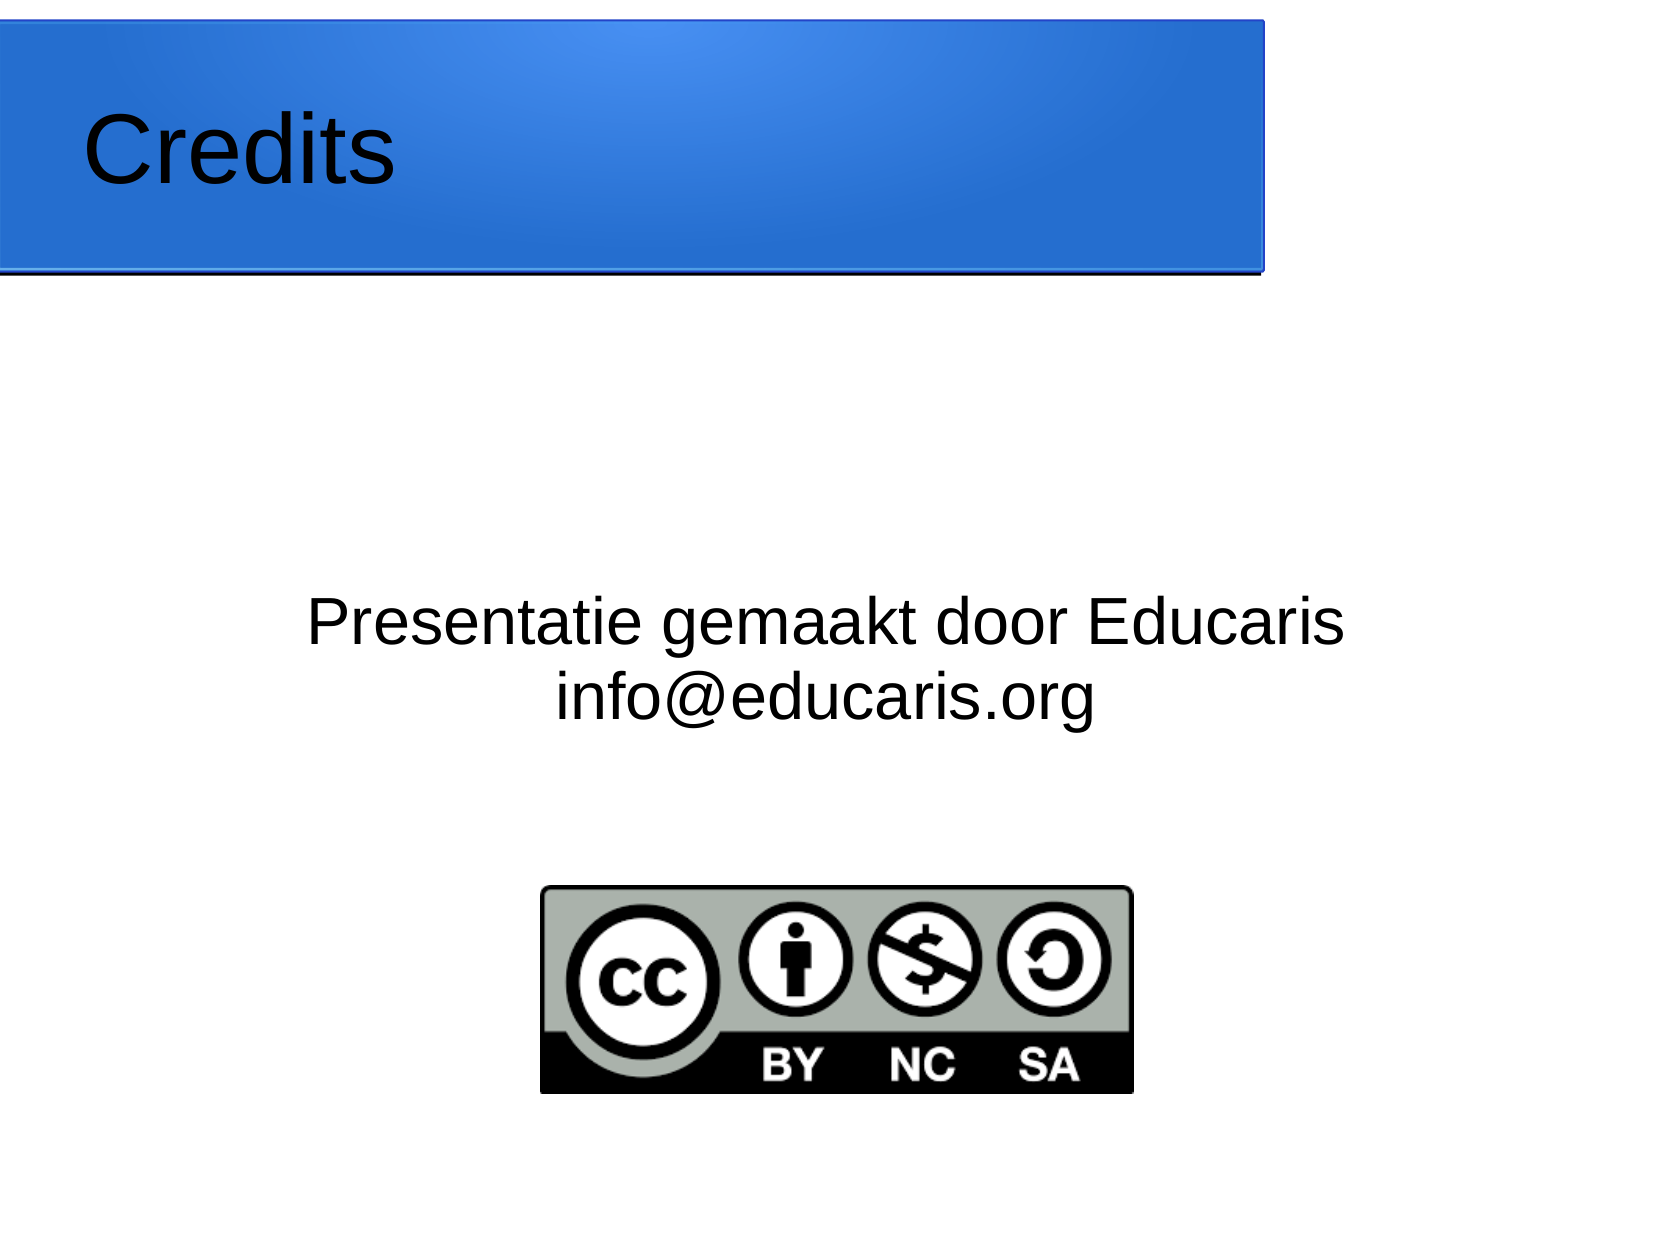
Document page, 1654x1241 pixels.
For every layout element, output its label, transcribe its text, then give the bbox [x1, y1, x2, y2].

picture [540, 885, 1134, 1094]
subtitle Presentatie gemaakt door Educaris info@educaris.org [82, 299, 1571, 1019]
title Credits [82, 47, 1235, 252]
